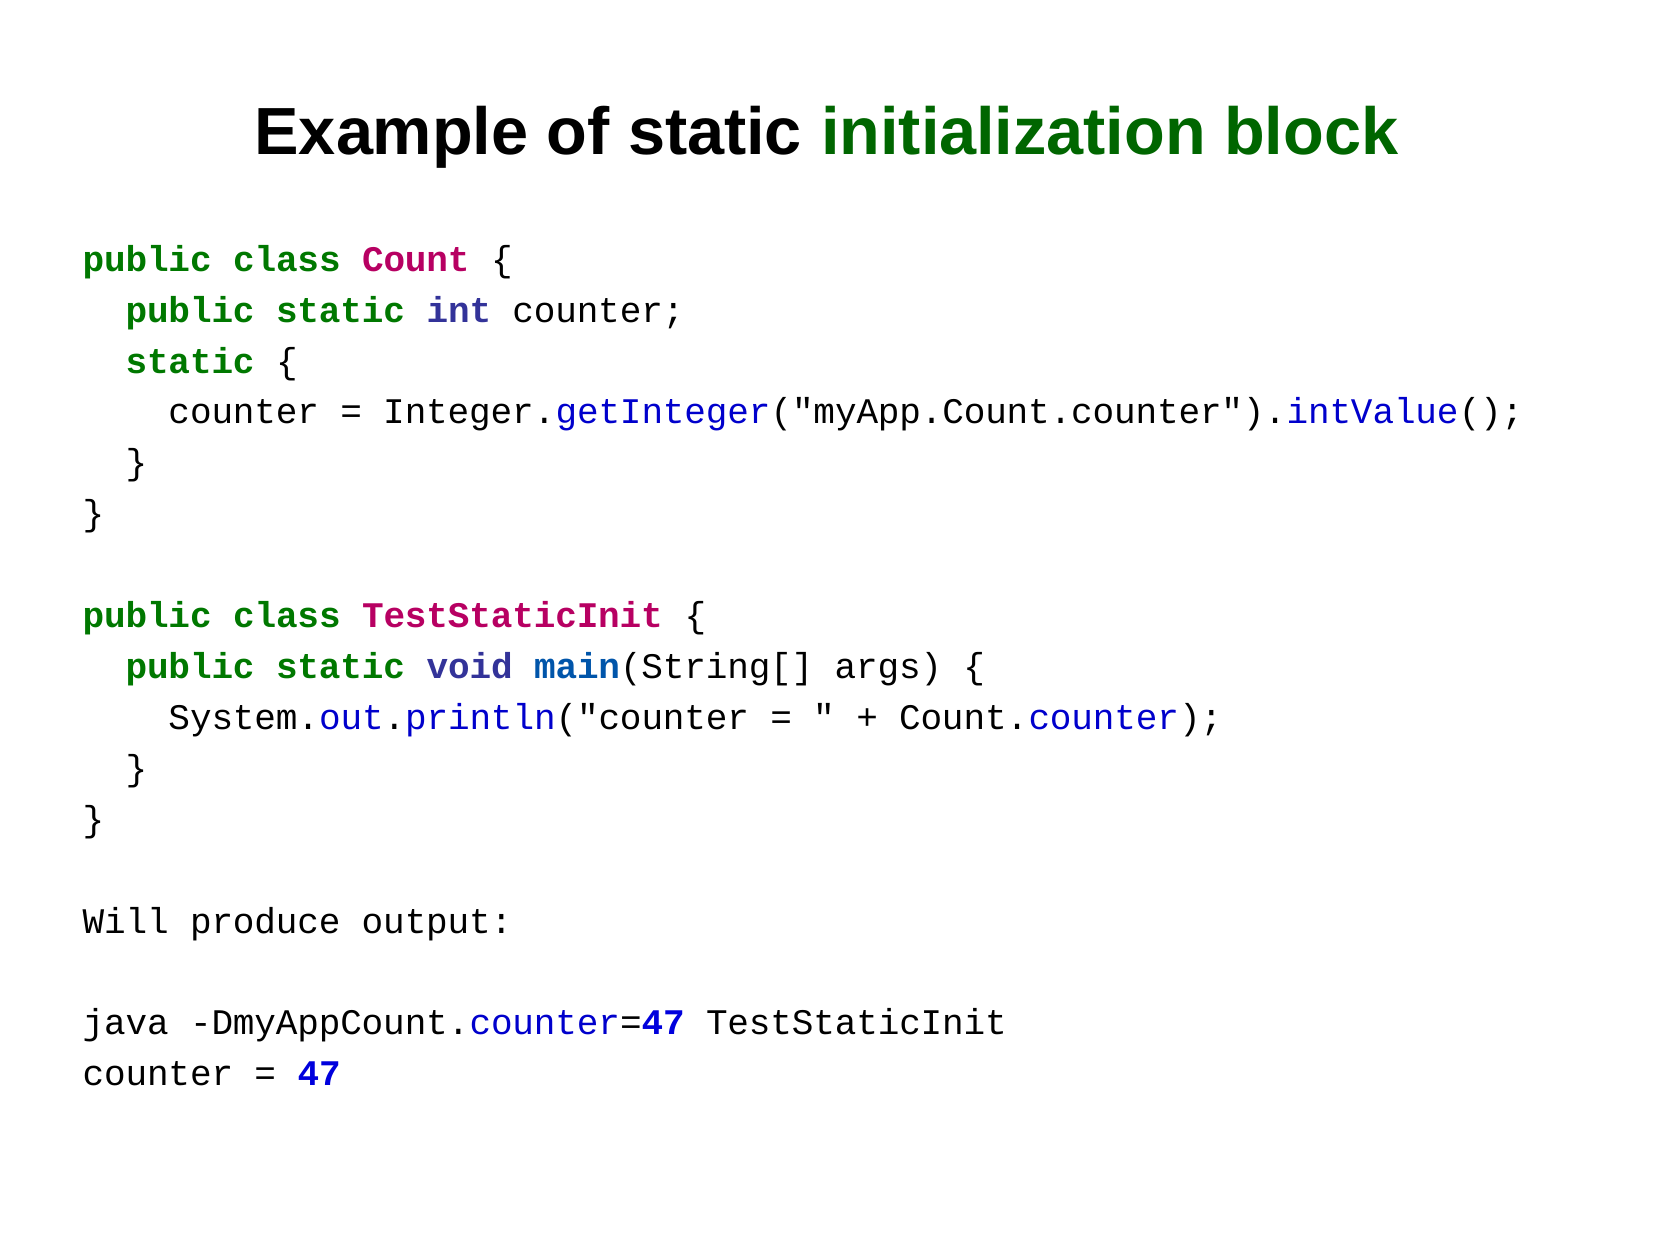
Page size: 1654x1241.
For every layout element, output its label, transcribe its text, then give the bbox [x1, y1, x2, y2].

title Example of static initialization block [82, 49, 1571, 213]
list public class Count { public static int counter; static { counter = Integer.getInteger("myApp.Count.counter").intValue(); } } public class TestStaticInit { public static void main(String[] args) { System.out.println("counter = " + Count.counter); } } Will produce output: java -DmyAppCount.counter=47 TestStaticInit counter = 47 [82, 231, 1538, 1146]
